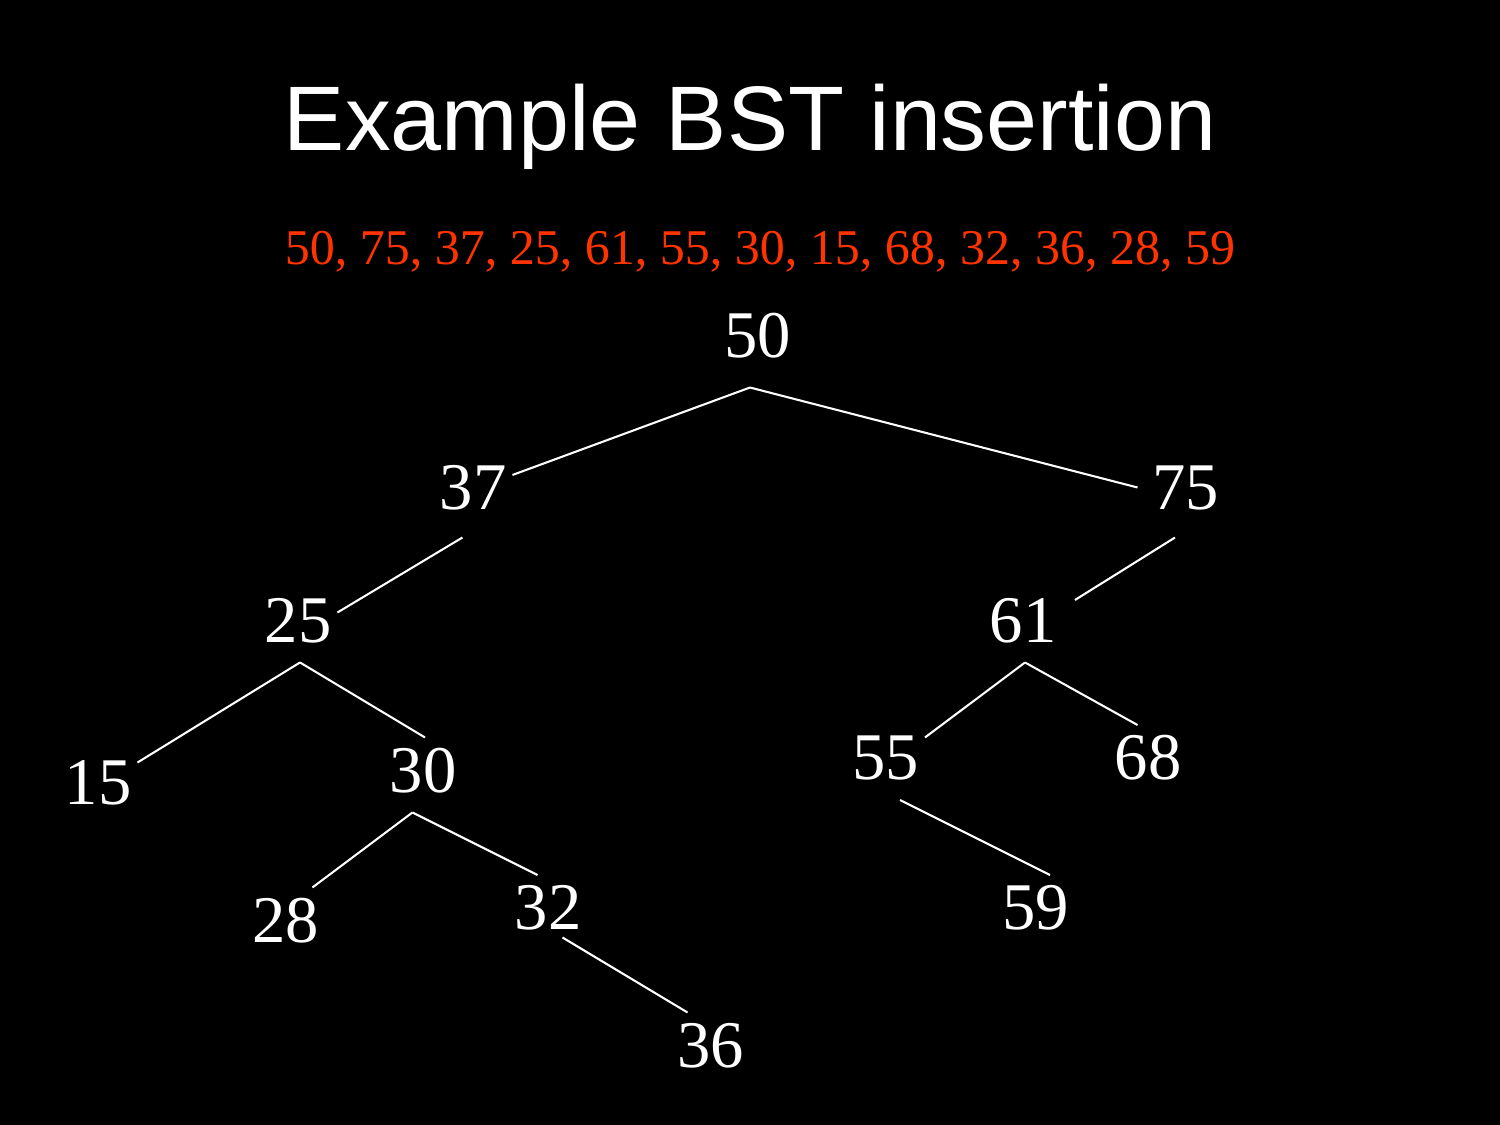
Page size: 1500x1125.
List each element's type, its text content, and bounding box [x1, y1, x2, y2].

text_box 32 [500, 862, 597, 952]
text_box 59 [987, 862, 1085, 952]
text_box 28 [237, 874, 335, 965]
text_box 50, 75, 37, 25, 61, 55, 30, 15, 68, 32, 36, 28, 59 [270, 212, 1250, 284]
text_box 61 [975, 574, 1072, 665]
text_box 36 [662, 999, 760, 1090]
text_box 50 [709, 290, 807, 381]
text_box 25 [250, 574, 347, 665]
title Example BST insertion [22, 50, 1480, 188]
text_box 15 [50, 737, 147, 827]
text_box 55 [837, 712, 935, 802]
text_box 30 [375, 724, 472, 815]
text_box 68 [1100, 712, 1197, 802]
text_box 75 [1137, 442, 1235, 532]
text_box 37 [425, 442, 522, 532]
